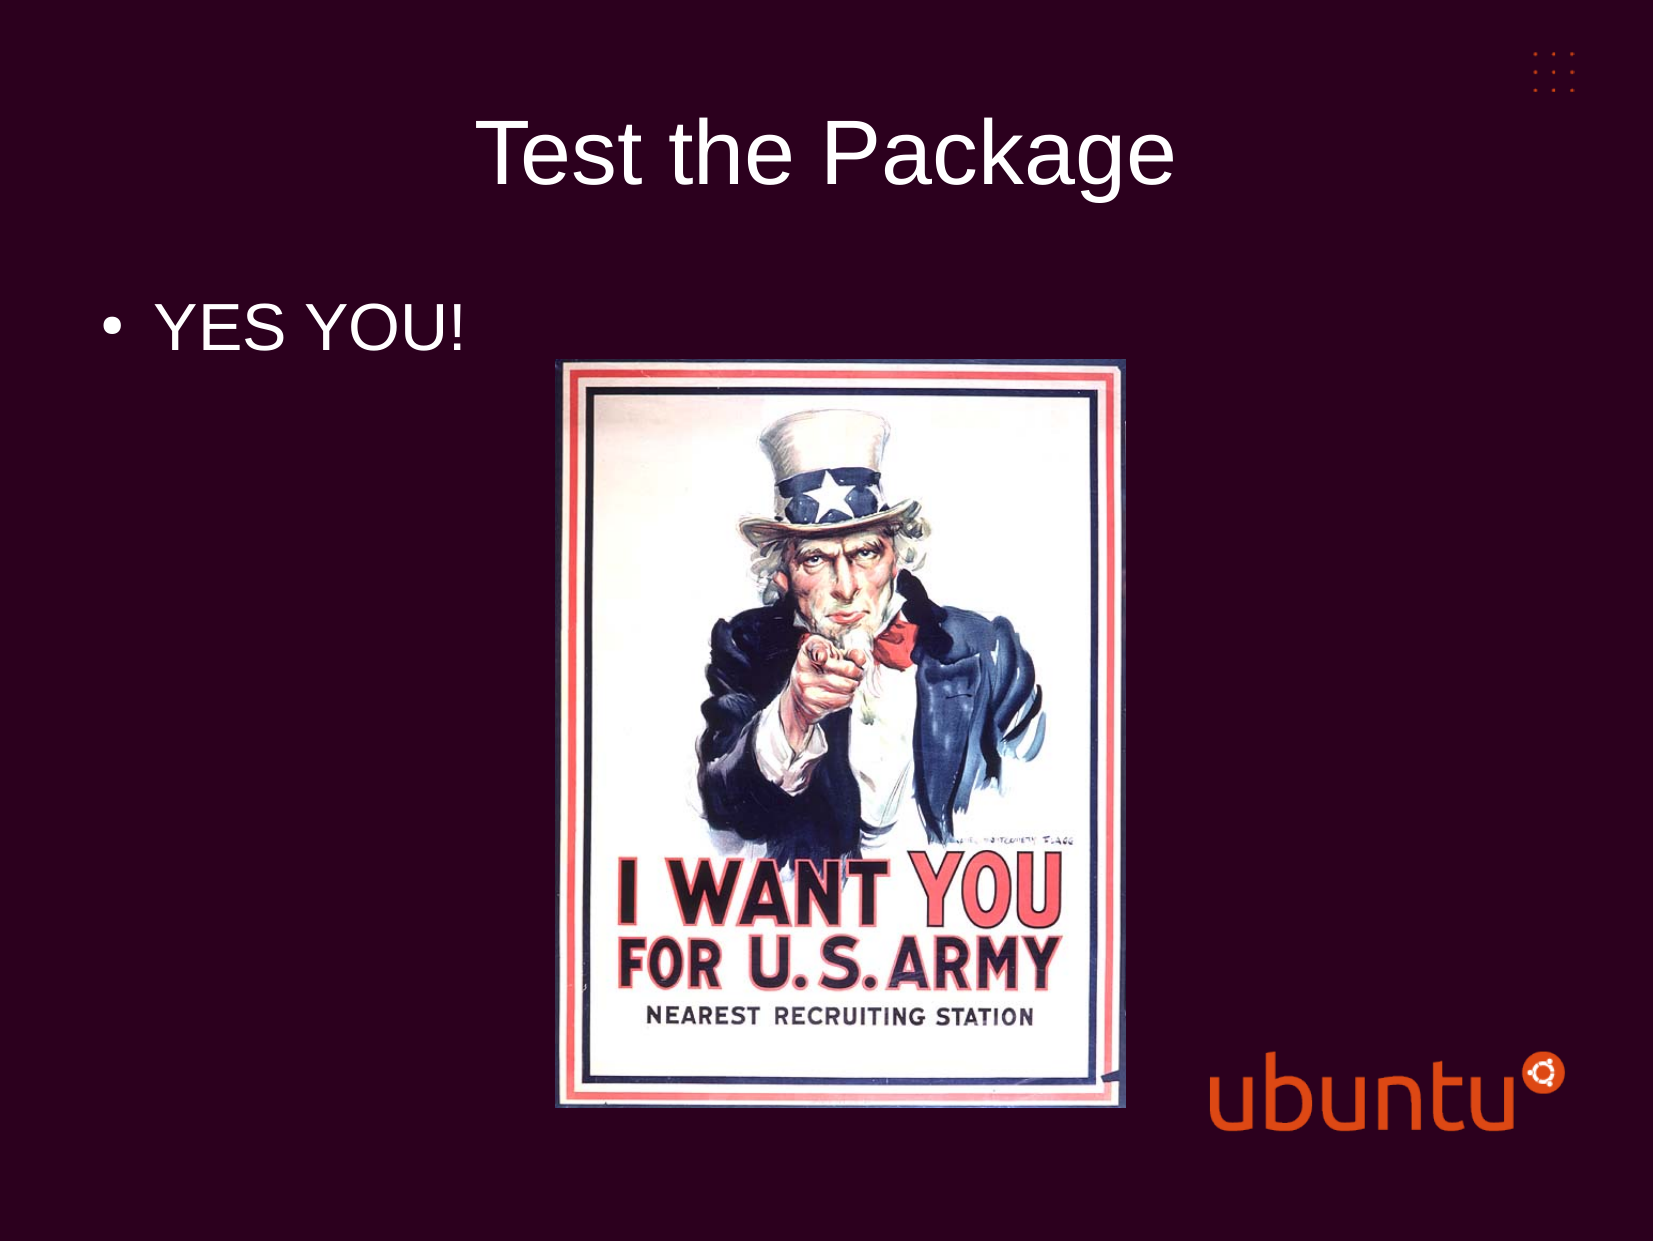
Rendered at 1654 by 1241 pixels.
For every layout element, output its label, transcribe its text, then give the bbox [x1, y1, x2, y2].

picture [1571, 49, 1575, 94]
picture [555, 359, 1653, 1223]
list YES YOU! [82, 290, 1571, 1010]
title Test the Package [82, 49, 1571, 257]
